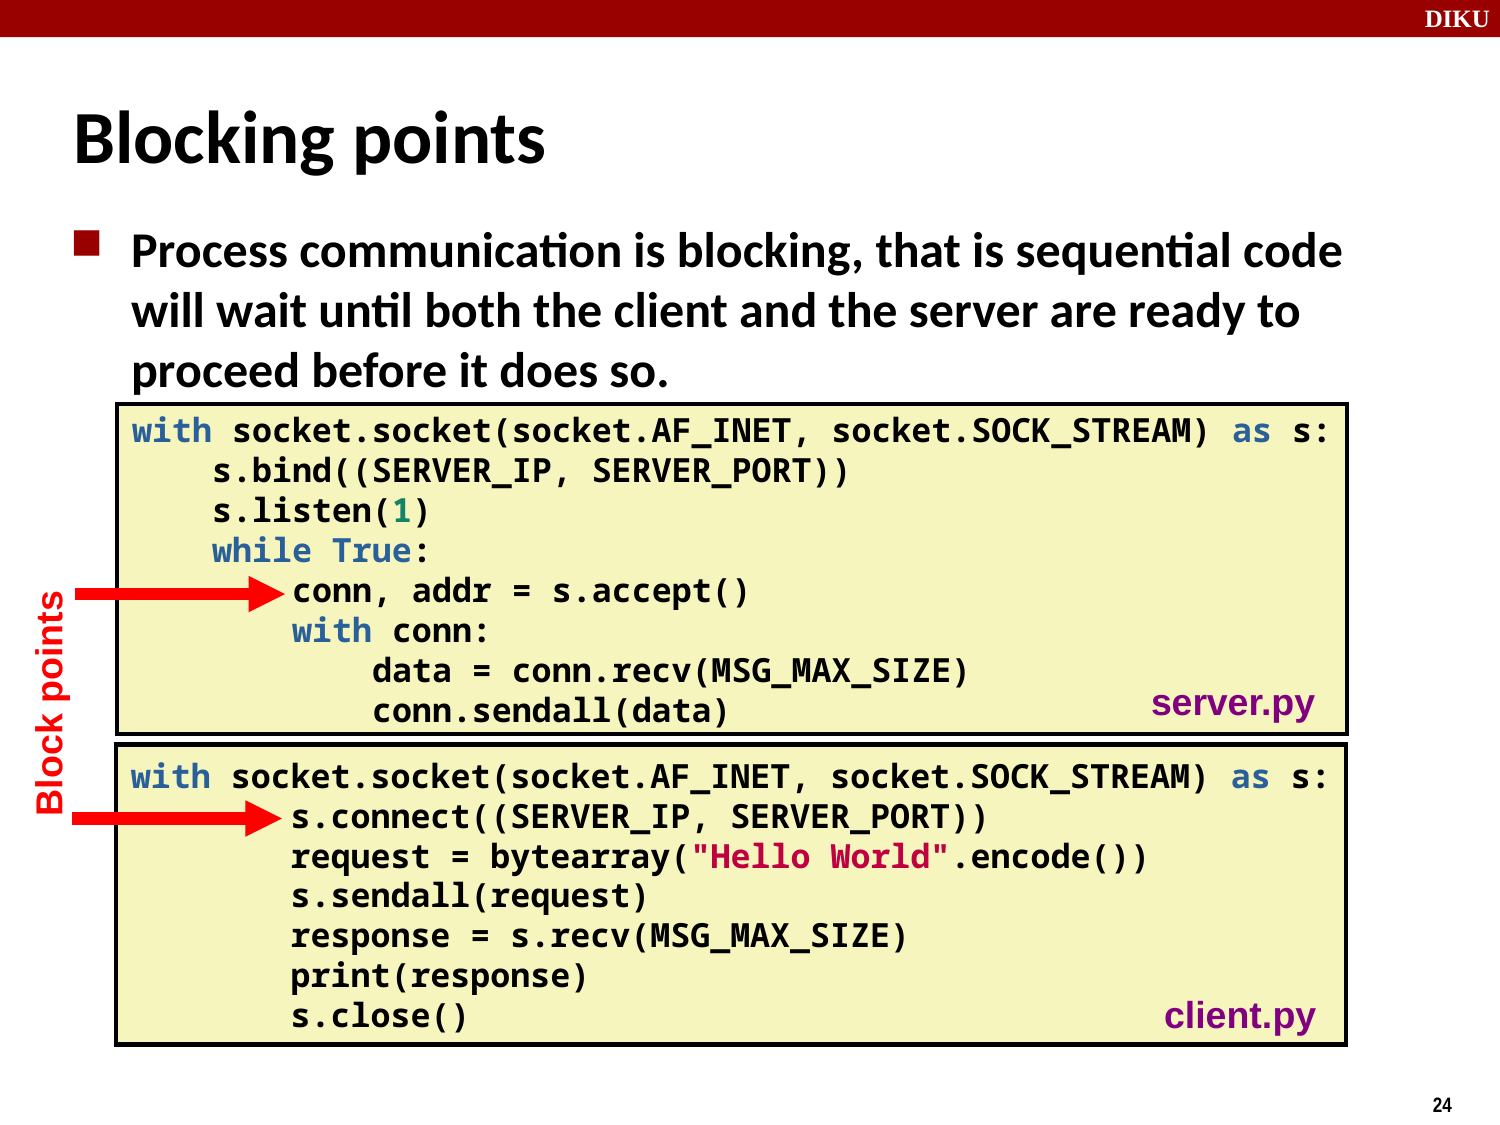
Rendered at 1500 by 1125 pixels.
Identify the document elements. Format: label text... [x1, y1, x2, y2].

text_box server.py [1136, 674, 1348, 735]
text_box Block points [20, 560, 120, 831]
text_box client.py [1149, 987, 1346, 1045]
text_box with socket.socket(socket.AF_INET, socket.SOCK_STREAM) as s: s.bind((SERVER_IP, SERVER_PORT)) s.listen(1) while True: conn, addr = s.accept() with conn: data = conn.recv(MSG_MAX_SIZE) conn.sendall(data) [117, 404, 1348, 735]
text_box Blocking points [58, 71, 1304, 197]
text_box with socket.socket(socket.AF_INET, socket.SOCK_STREAM) as s: s.connect((SERVER_IP, SERVER_PORT)) request = bytearray("Hello World".encode()) s.sendall(request) response = s.recv(MSG_MAX_SIZE) print(response) s.close() [115, 744, 1346, 1045]
text_box Process communication is blocking, that is sequential code will wait until both the client and the server are ready to proceed before it does so. [59, 210, 1406, 633]
